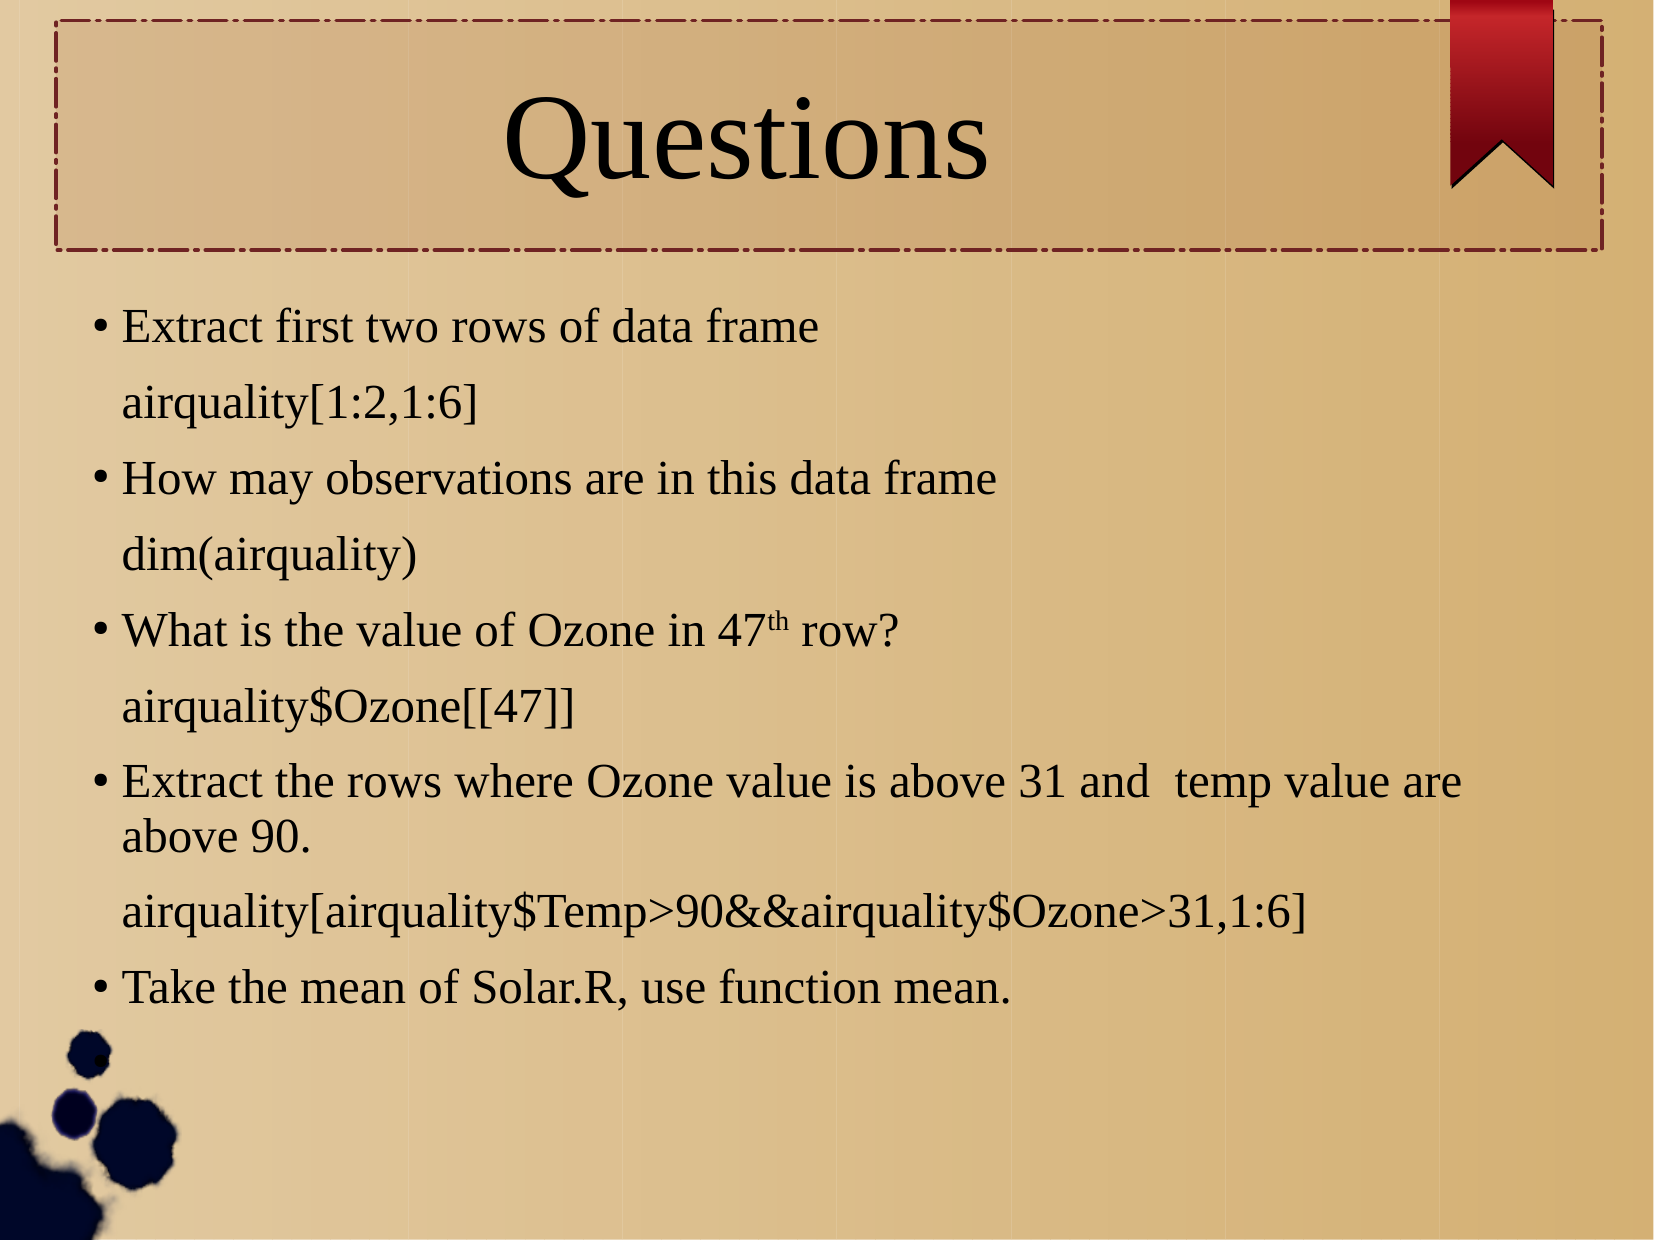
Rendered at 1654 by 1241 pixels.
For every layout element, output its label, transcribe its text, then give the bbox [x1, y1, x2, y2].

list Extract first two rows of data frame airquality[1:2,1:6] How may observations are in this data frame dim(airquality) What is the value of Ozone in 47th row? airquality$Ozone[[47]] Extract the rows where Ozone value is above 31 and temp value are above 90. airquality[airquality$Temp>90&&airquality$Ozone>31,1:6] Take the mean of Solar.R, use function mean. [82, 299, 1571, 1019]
title Questions [82, 47, 1412, 229]
